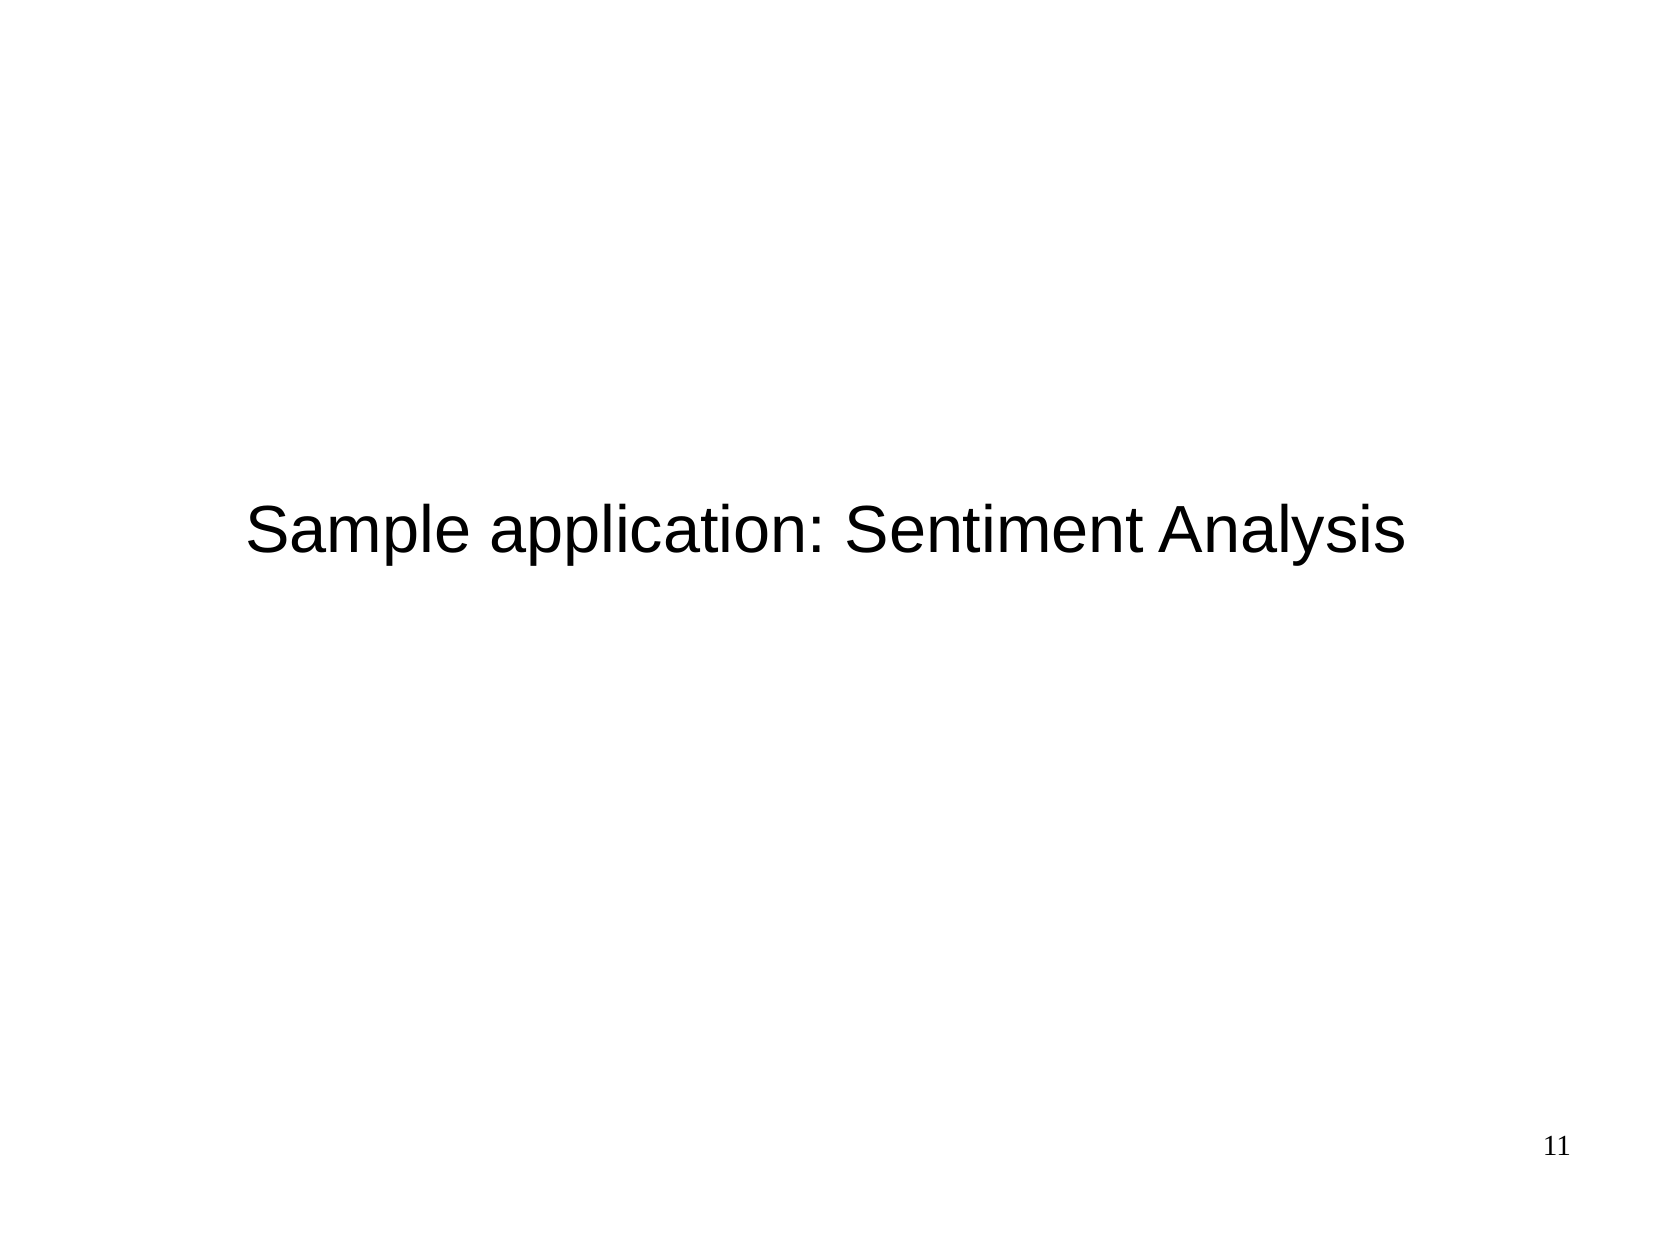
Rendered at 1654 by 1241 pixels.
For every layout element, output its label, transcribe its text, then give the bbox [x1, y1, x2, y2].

subtitle Sample application: Sentiment Analysis [82, 49, 1571, 1010]
